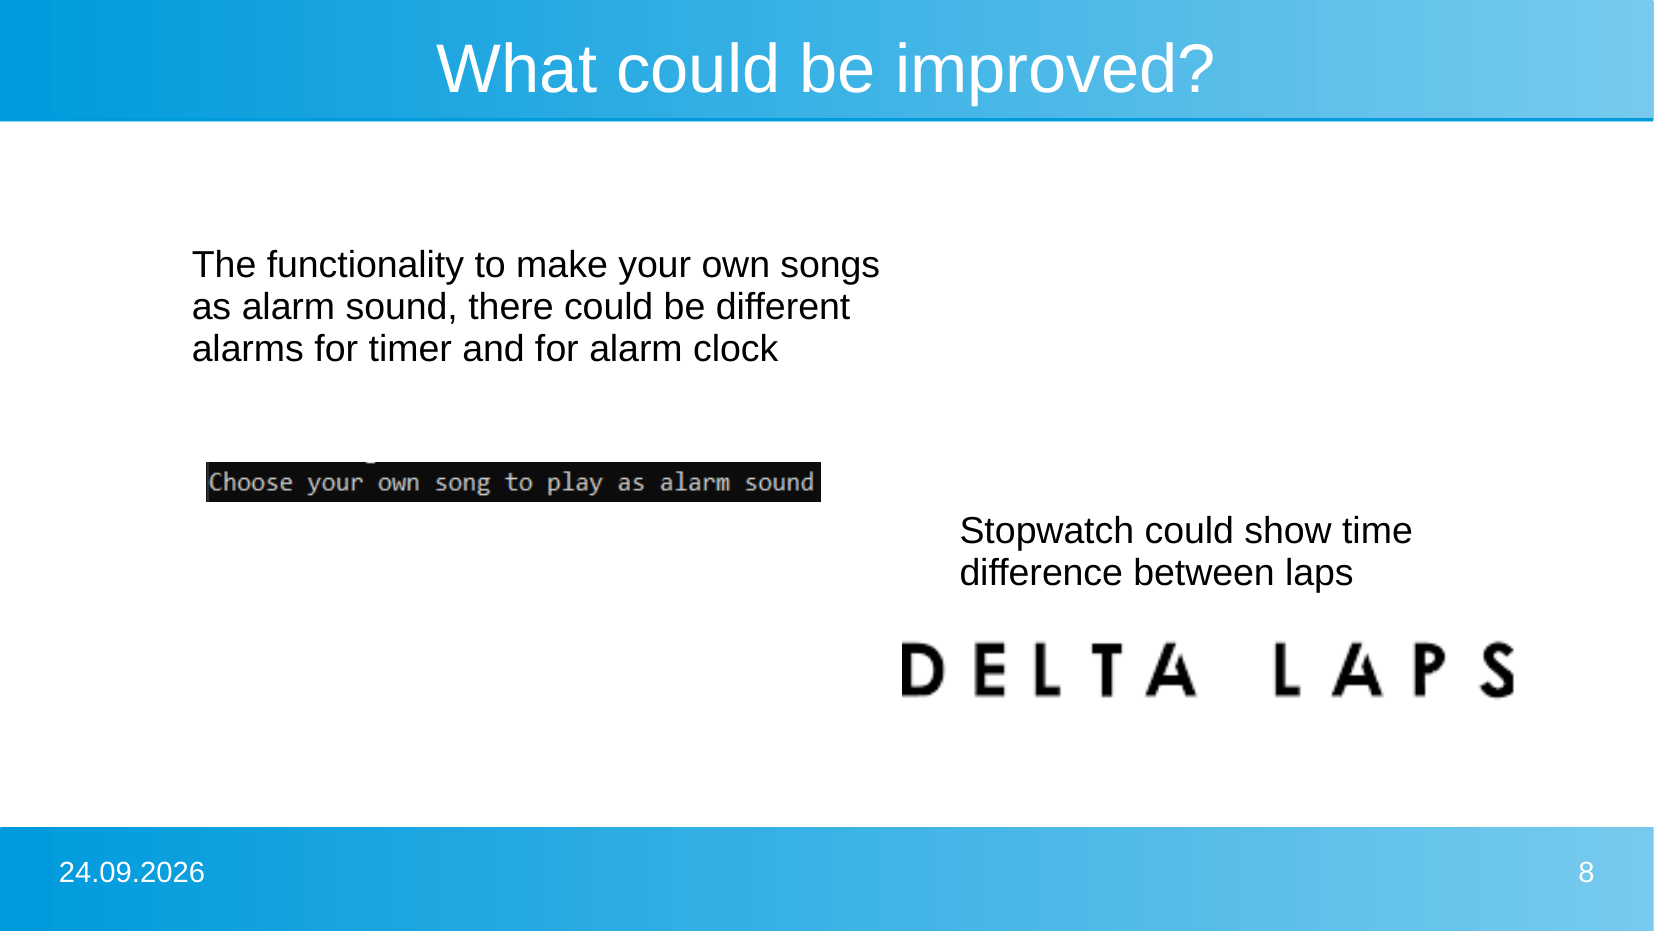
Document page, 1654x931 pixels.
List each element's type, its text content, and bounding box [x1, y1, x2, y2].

title What could be improved? [59, 29, 1595, 108]
picture [902, 620, 1536, 715]
text_box Stopwatch could show time difference between laps [944, 501, 1506, 601]
picture [206, 462, 821, 502]
text_box The functionality to make your own songs as alarm sound, there could be different alarms for timer and for alarm clock [177, 236, 945, 473]
